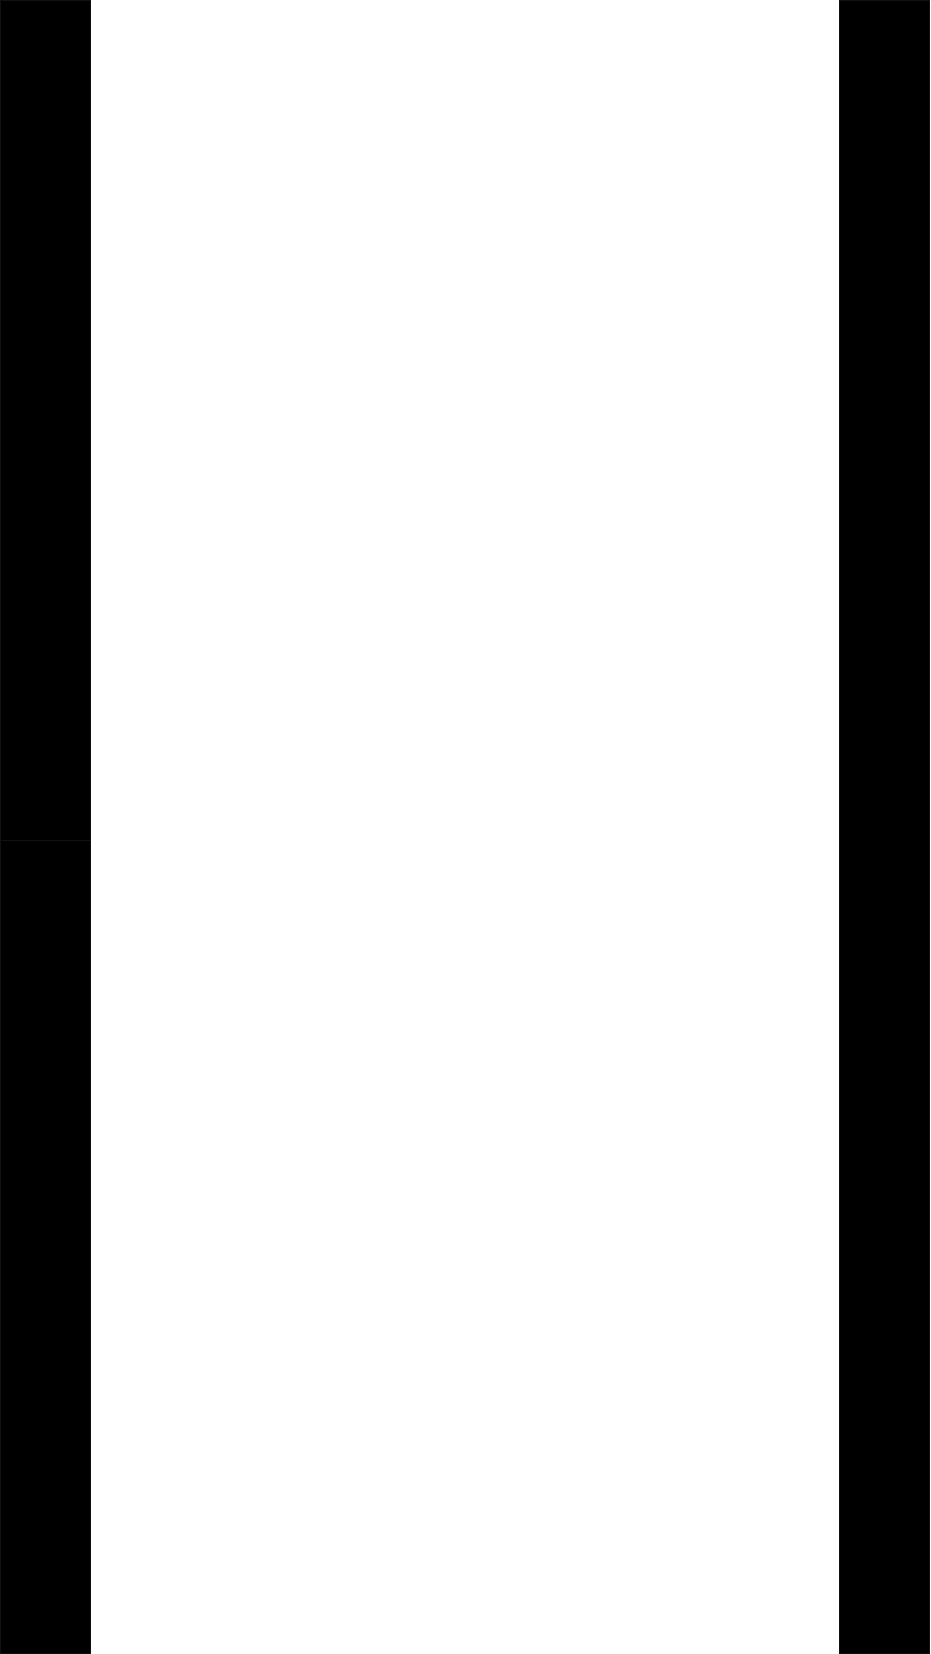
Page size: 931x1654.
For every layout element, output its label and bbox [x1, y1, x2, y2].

text_box [839, 0, 930, 1654]
text_box [0, 0, 91, 1654]
